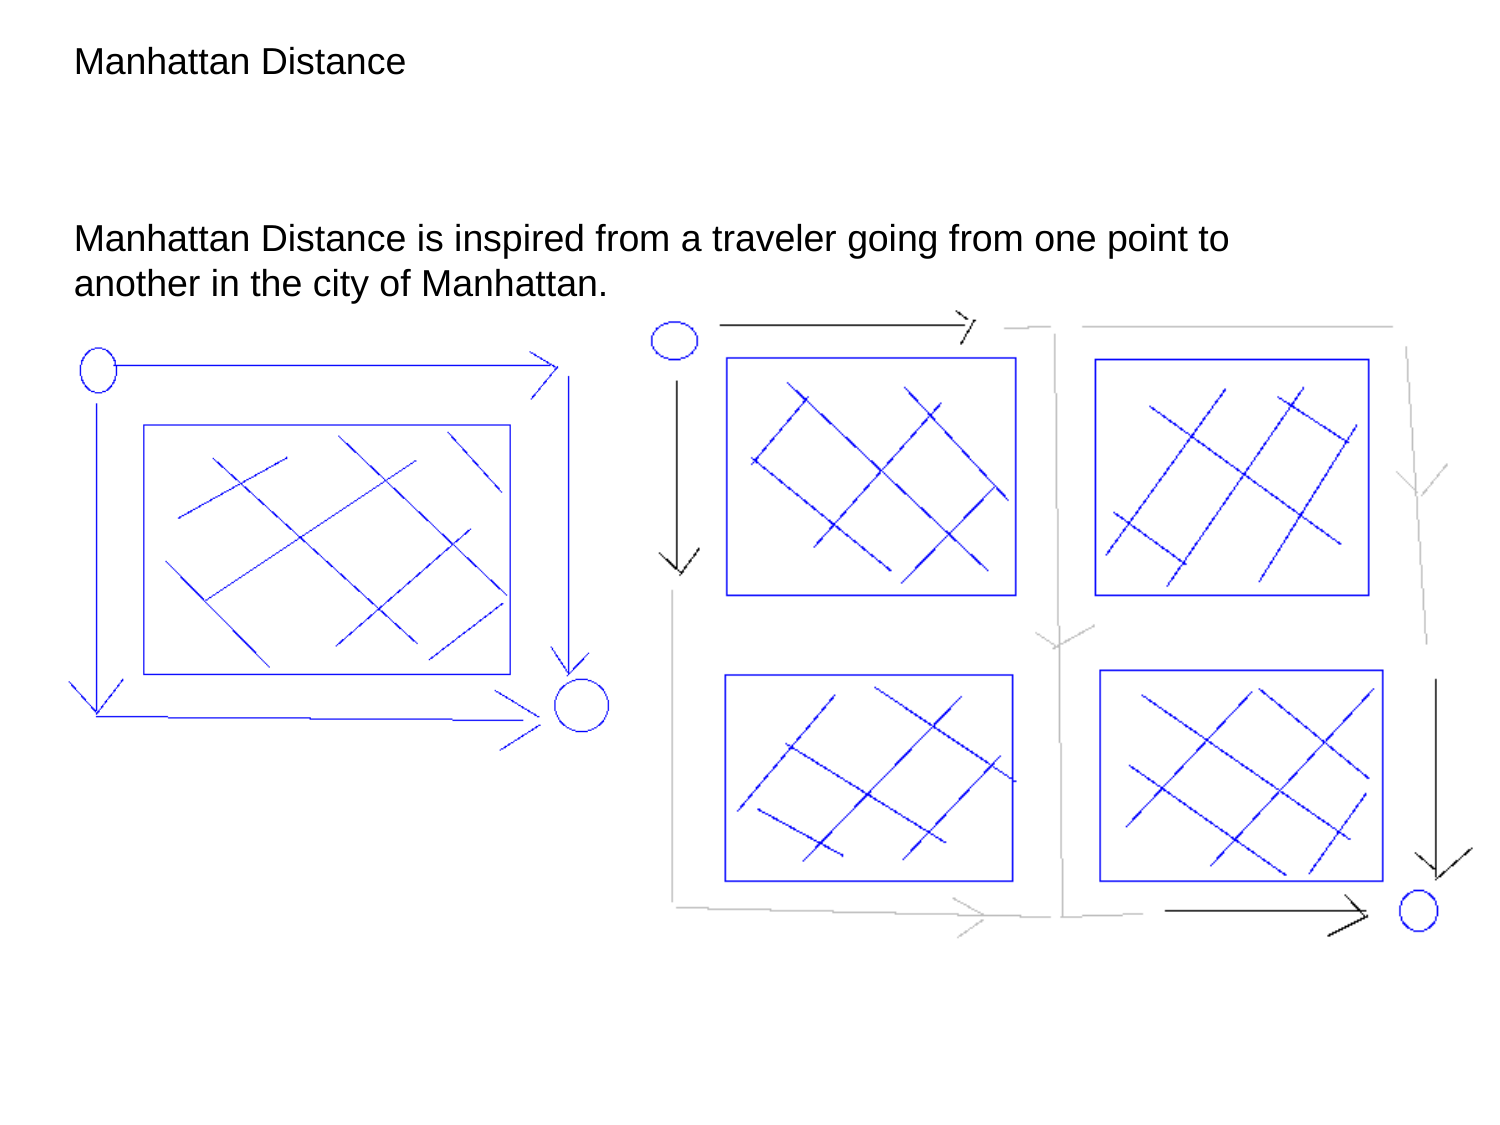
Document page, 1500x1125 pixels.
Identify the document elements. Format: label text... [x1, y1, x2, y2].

text_box Manhattan Distance is inspired from a traveler going from one point to another in the city of Manhattan. [59, 206, 1299, 305]
text_box Manhattan Distance [59, 29, 945, 86]
picture [642, 295, 1476, 940]
picture [29, 324, 624, 768]
